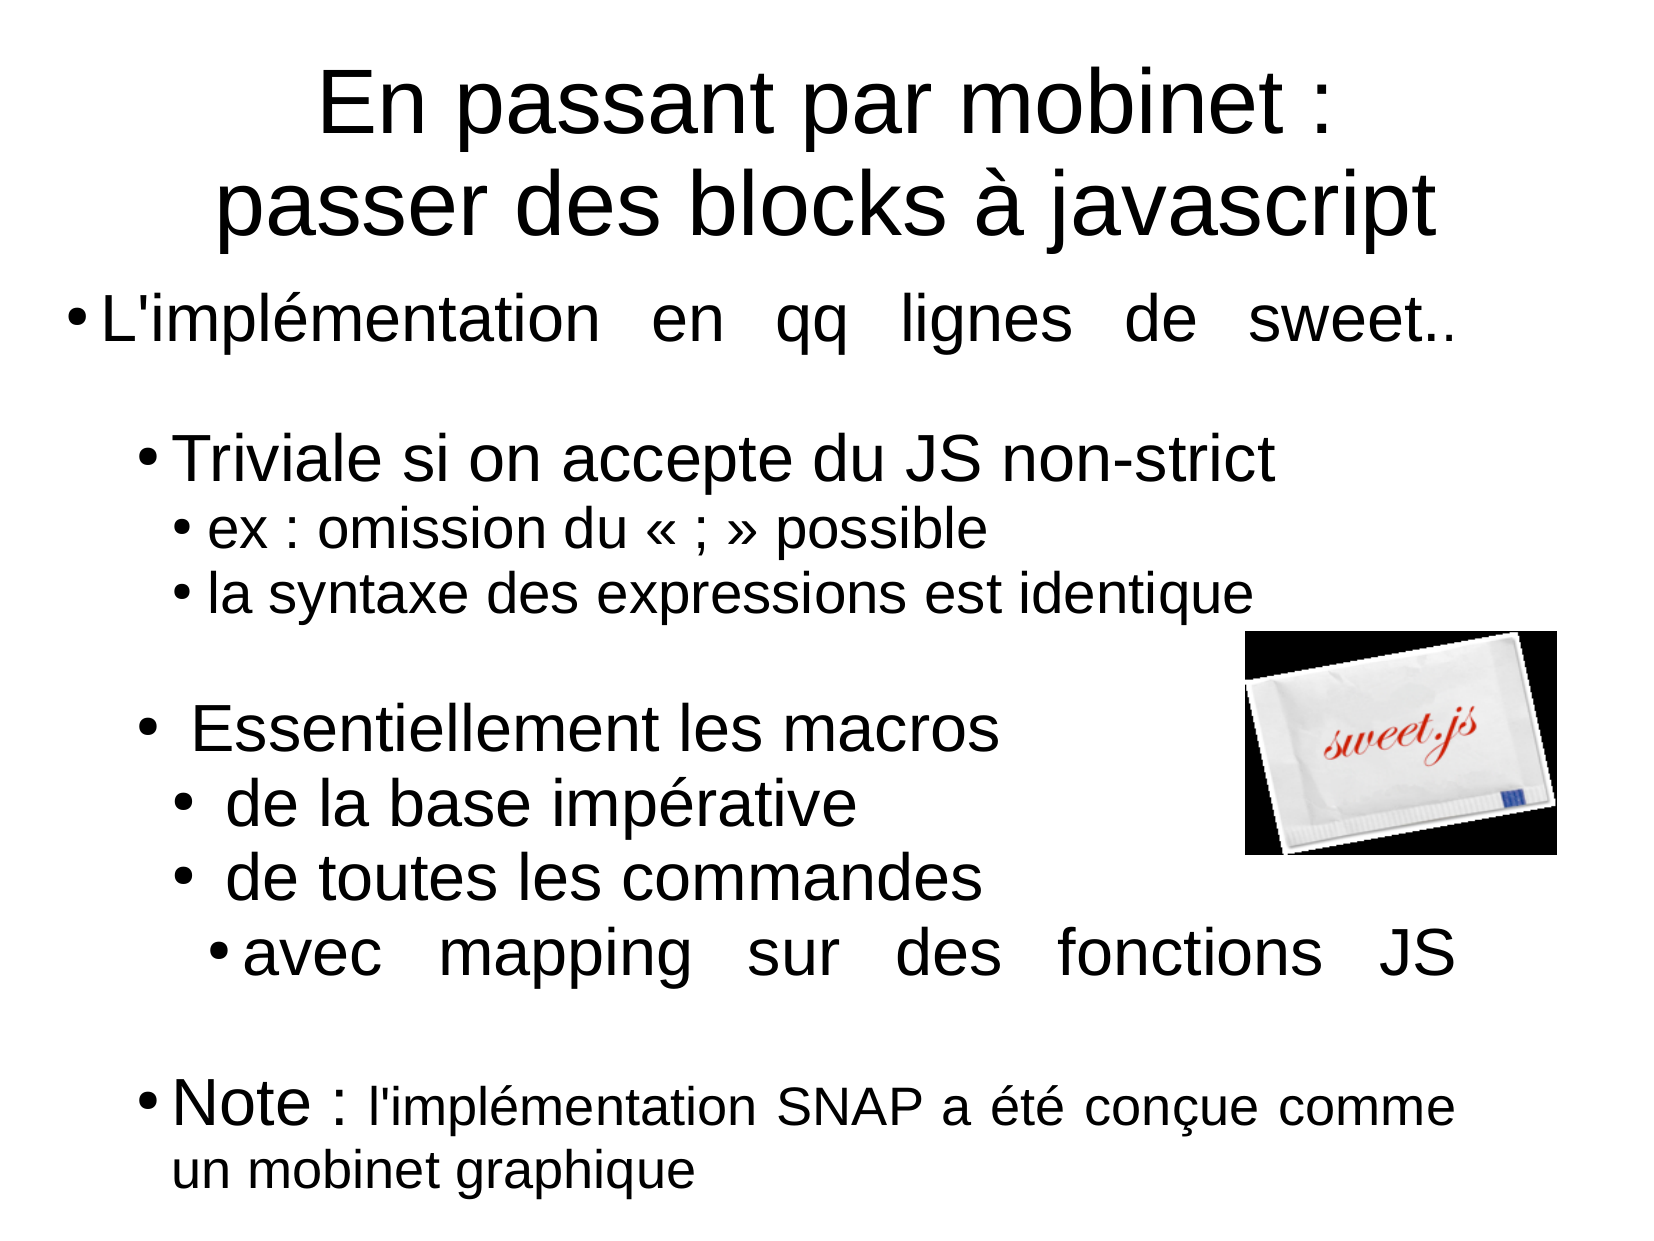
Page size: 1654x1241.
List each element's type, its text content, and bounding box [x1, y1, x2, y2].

text_box L'implémentation en qq lignes de sweet.. Triviale si on accepte du JS non-strict ex : omission du « ; » possible la syntaxe des expressions est identique Essentiellement les macros de la base impérative de toutes les commandes avec mapping sur des fonctions JS Note : l'implémentation SNAP a été conçue comme un mobinet graphique [30, 281, 1459, 1201]
picture [1245, 631, 1557, 856]
title En passant par mobinet : passer des blocks à javascript [82, 49, 1571, 257]
